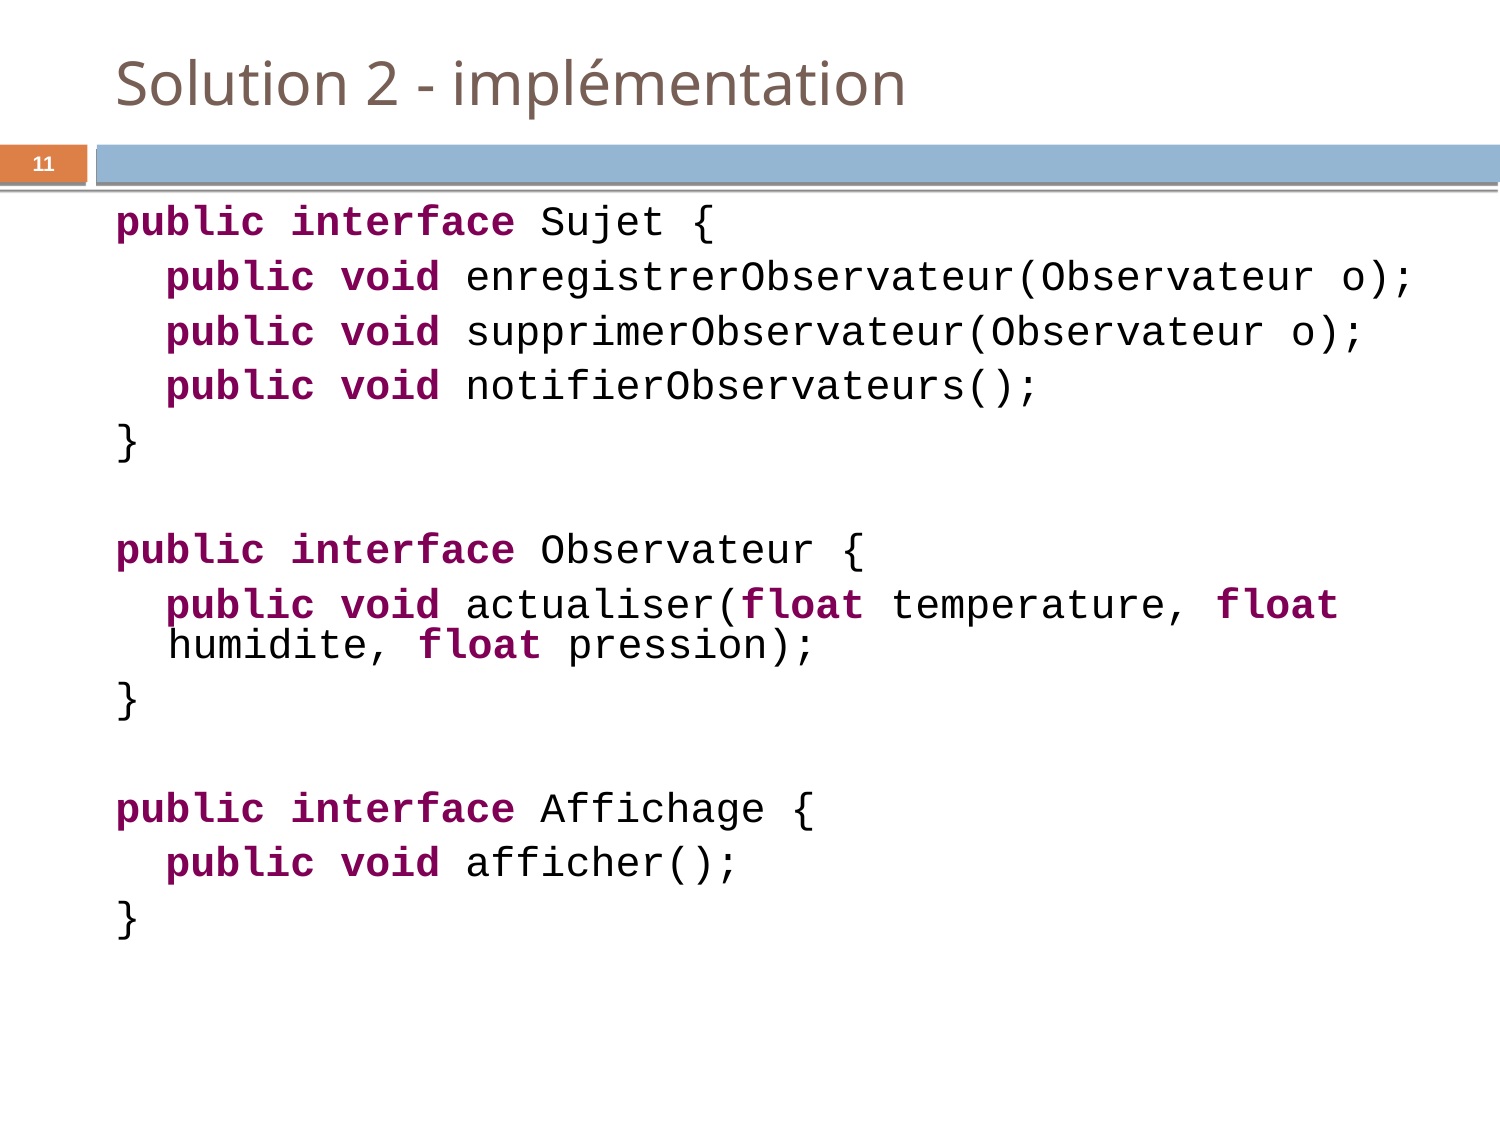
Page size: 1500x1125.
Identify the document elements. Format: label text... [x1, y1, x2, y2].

list public interface Sujet { public void enregistrerObservateur(Observateur o); public void supprimerObservateur(Observateur o); public void notifierObservateurs(); } public interface Observateur { public void actualiser(float temperature, float humidite, float pression); } public interface Affichage { public void afficher(); } [100, 196, 1438, 1000]
title Solution 2 - implémentation [100, 37, 1438, 126]
slide_number <numéro> [0, 143, 88, 184]
